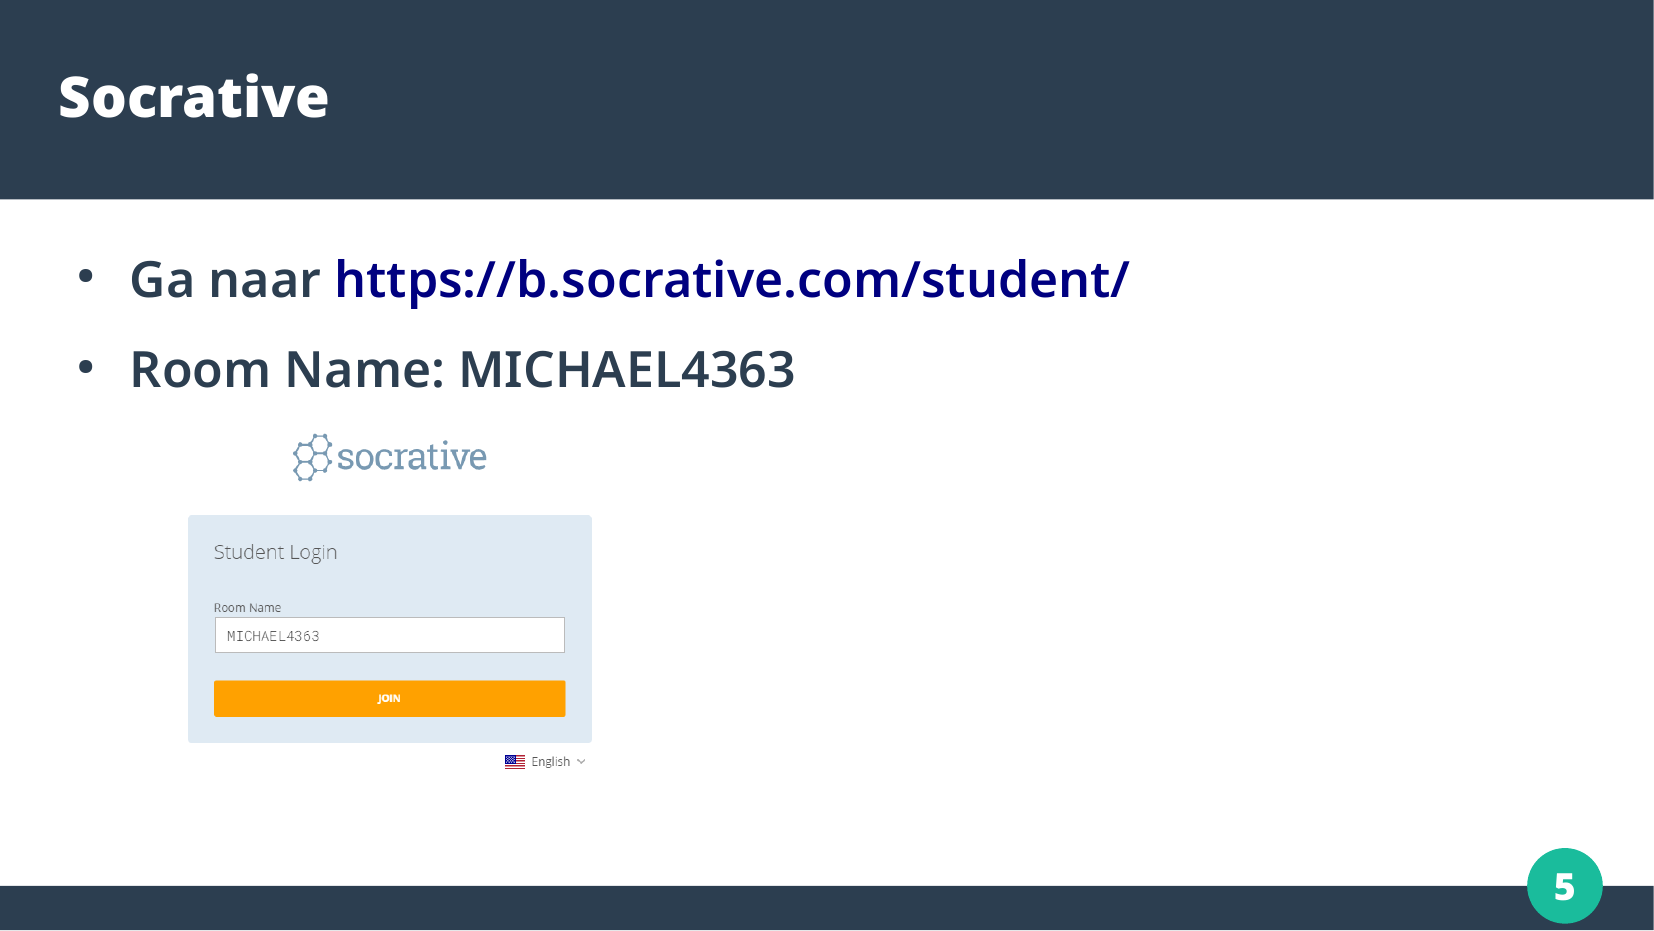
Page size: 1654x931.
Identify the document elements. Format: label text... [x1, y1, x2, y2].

list Ga naar https://b.socrative.com/student/ Room Name: MICHAEL4363 [59, 243, 1595, 864]
title Socrative [59, 37, 1595, 156]
picture [147, 413, 661, 790]
